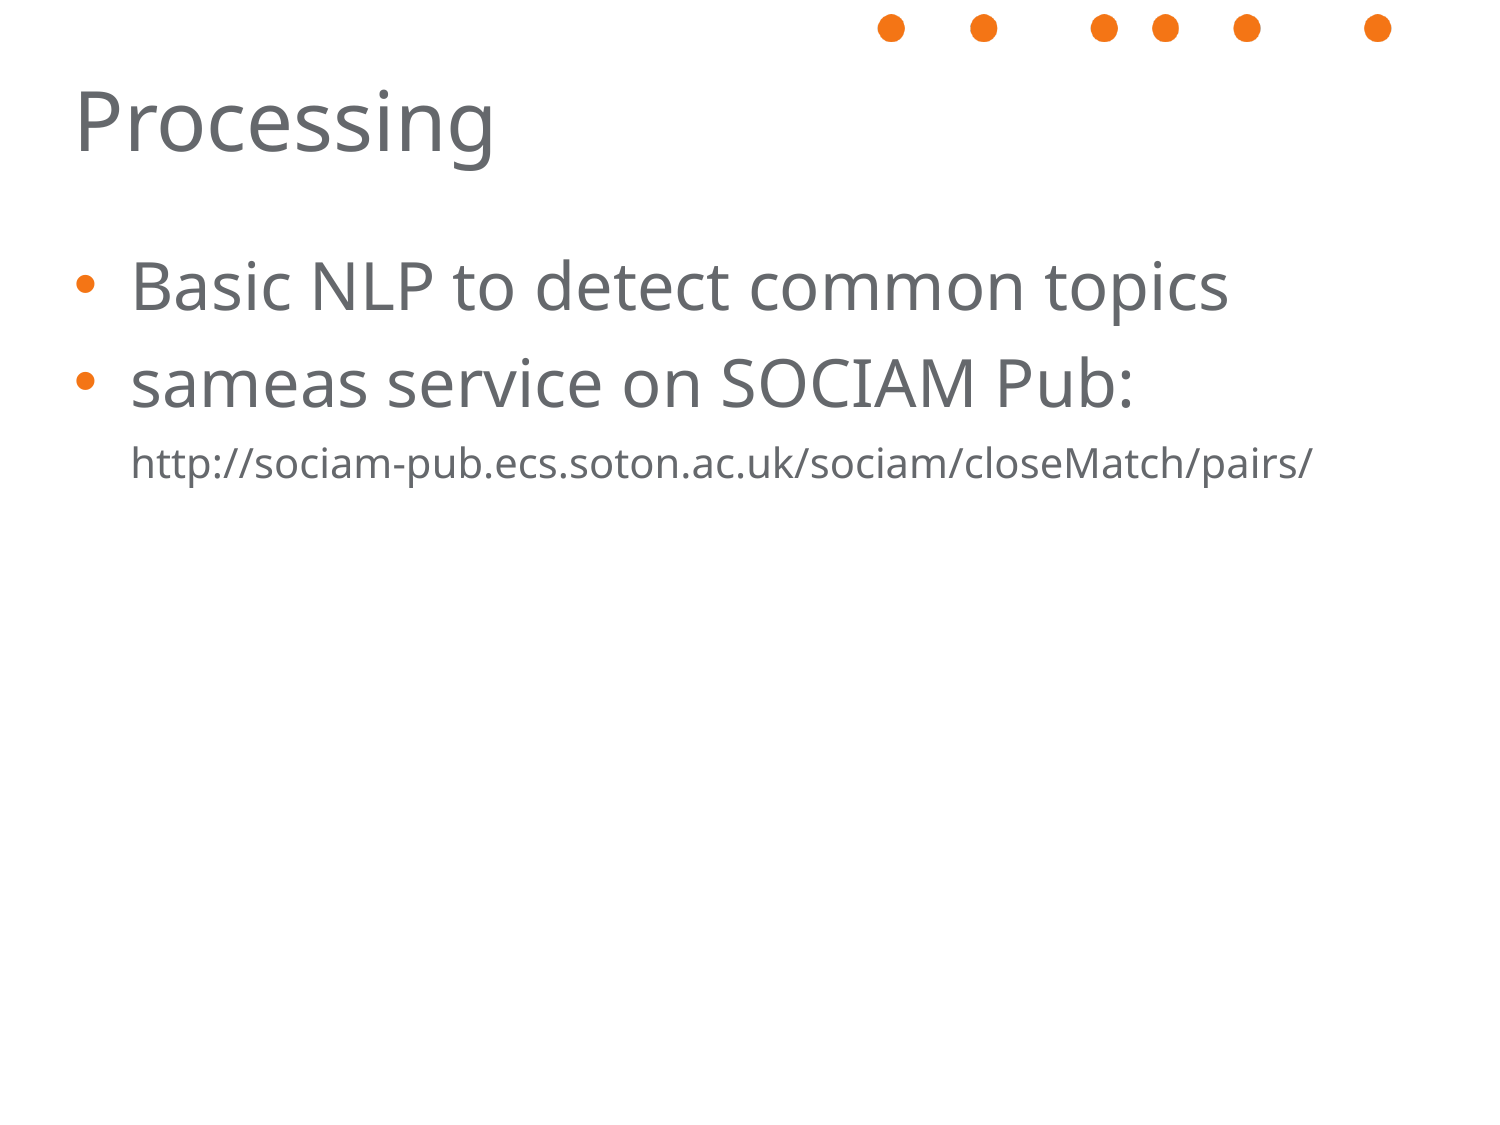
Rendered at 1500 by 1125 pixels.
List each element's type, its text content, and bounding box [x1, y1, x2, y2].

picture [850, 14, 1441, 42]
list Basic NLP to detect common topics sameas service on SOCIAM Pub: http://sociam-pub.ecs.soton.ac.uk/sociam/closeMatch/pairs/ [59, 236, 1441, 1063]
title Processing [59, 59, 1441, 178]
